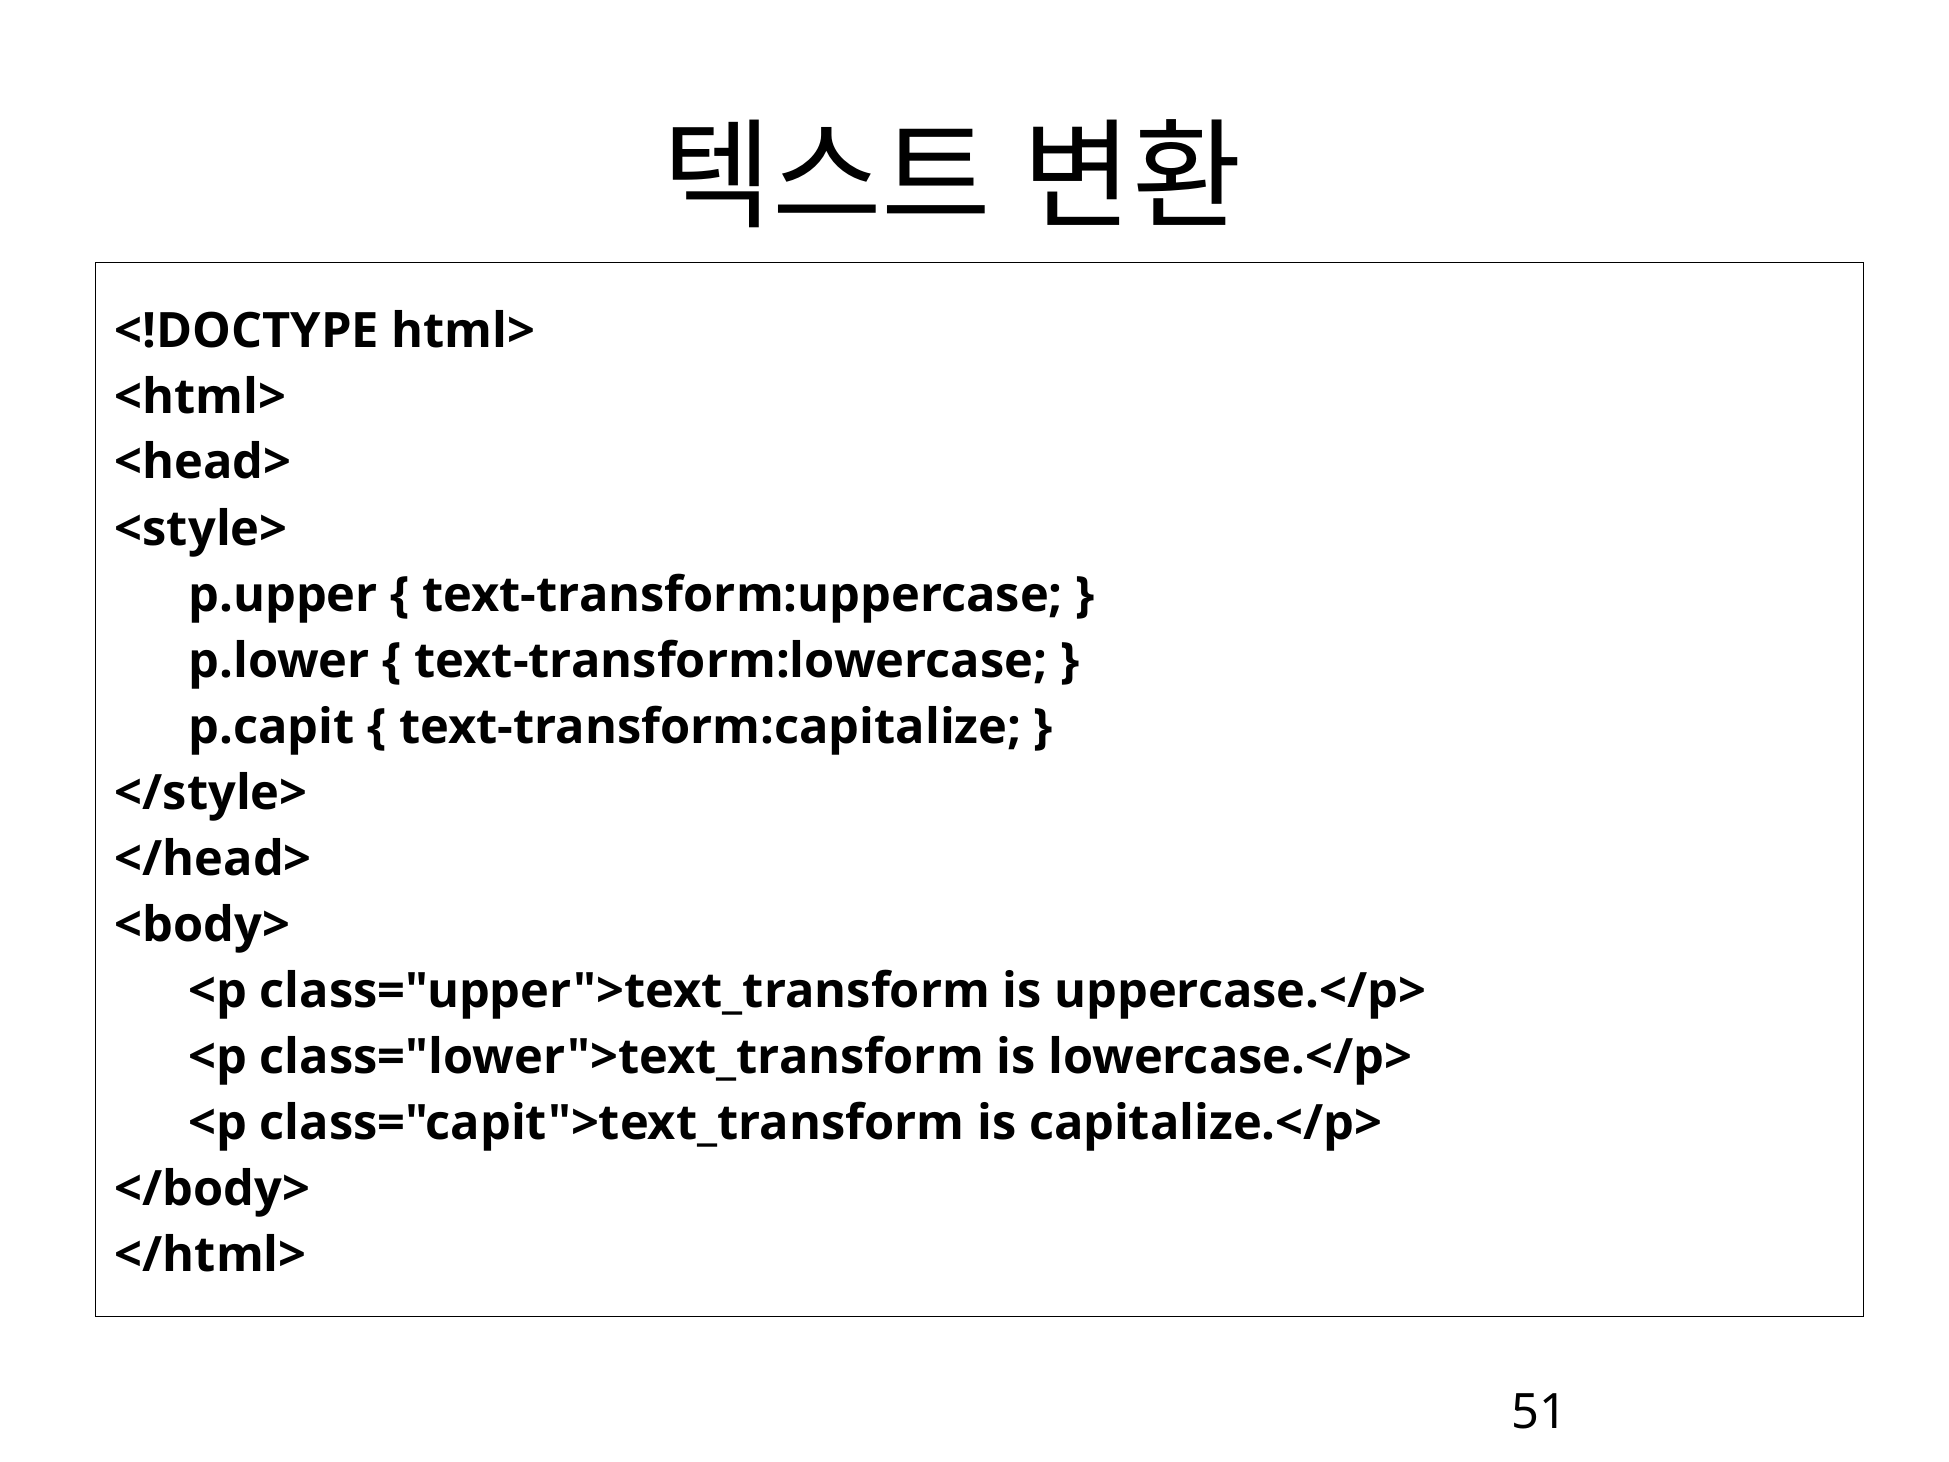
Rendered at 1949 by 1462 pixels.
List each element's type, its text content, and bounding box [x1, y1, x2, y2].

text_box <!DOCTYPE html> <html> <head> <style> p.upper { text-transform:uppercase; } p.lower { text-transform:lowercase; } p.capit { text-transform:capitalize; } </style> </head> <body> <p class="upper">text_transform is uppercase.</p> <p class="lower">text_transform is lowercase.</p> <p class="capit">text_transform is capitalize.</p> </body> </html> [95, 262, 1864, 1317]
title 텍스트 변환 [156, 92, 1749, 255]
slide_number <숫자> [1496, 1372, 1899, 1462]
